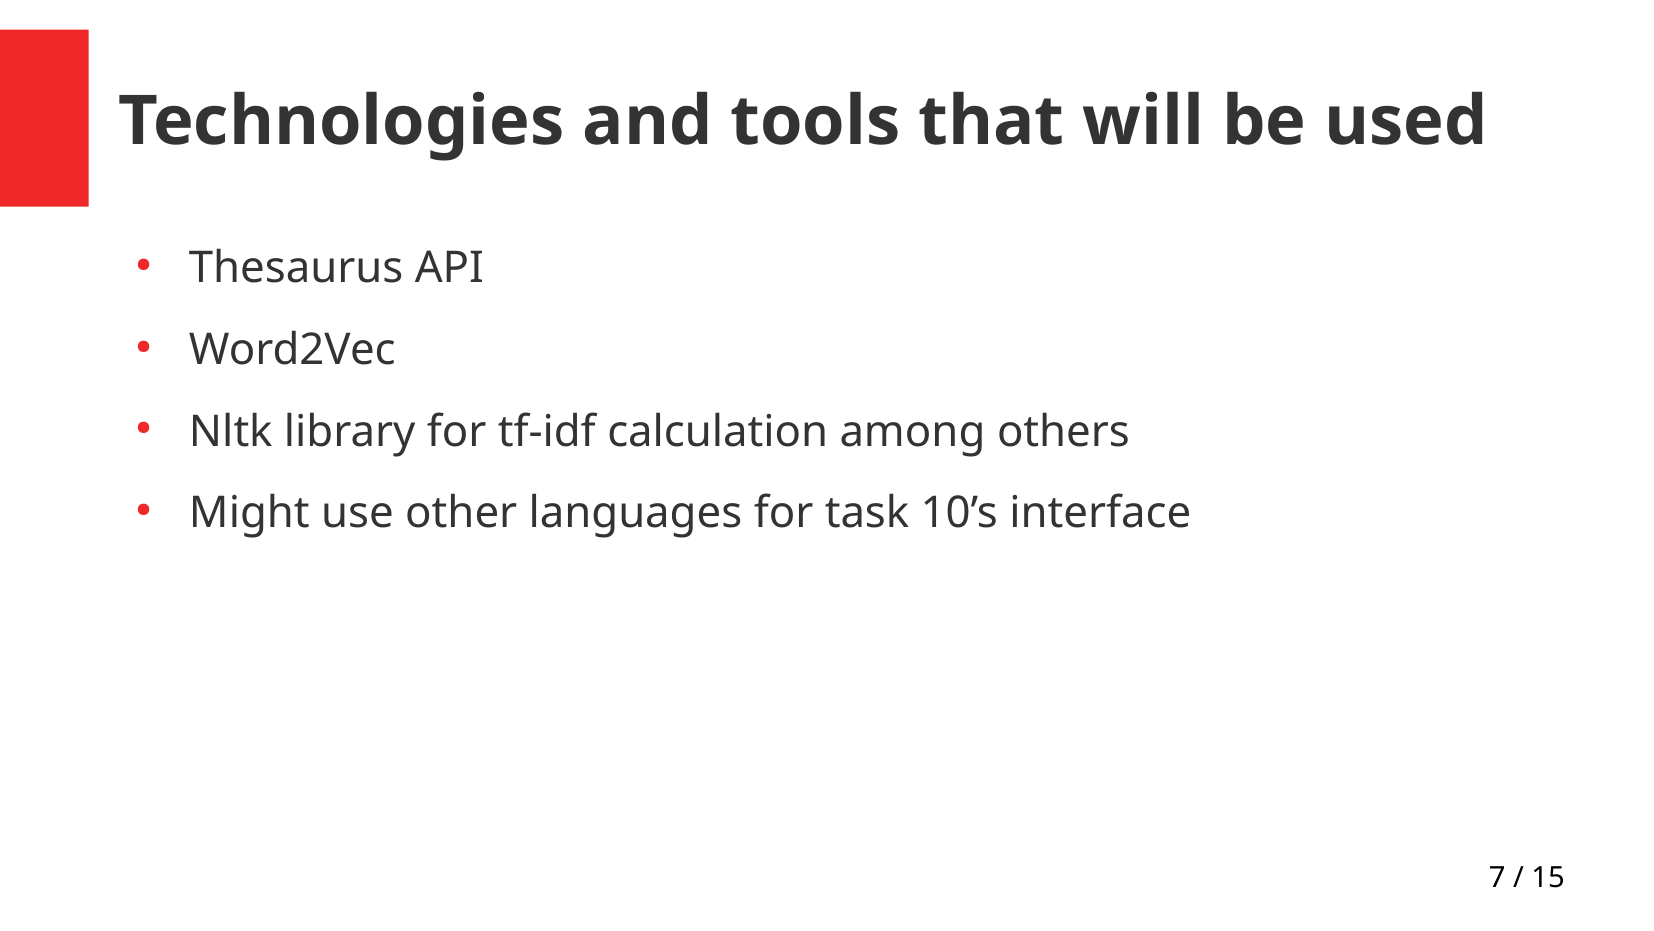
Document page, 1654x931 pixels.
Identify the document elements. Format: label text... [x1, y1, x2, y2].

list Thesaurus API Word2Vec Nltk library for tf-idf calculation among others Might use other languages for task 10’s interface [118, 236, 1595, 798]
title Technologies and tools that will be used [118, 29, 1595, 207]
